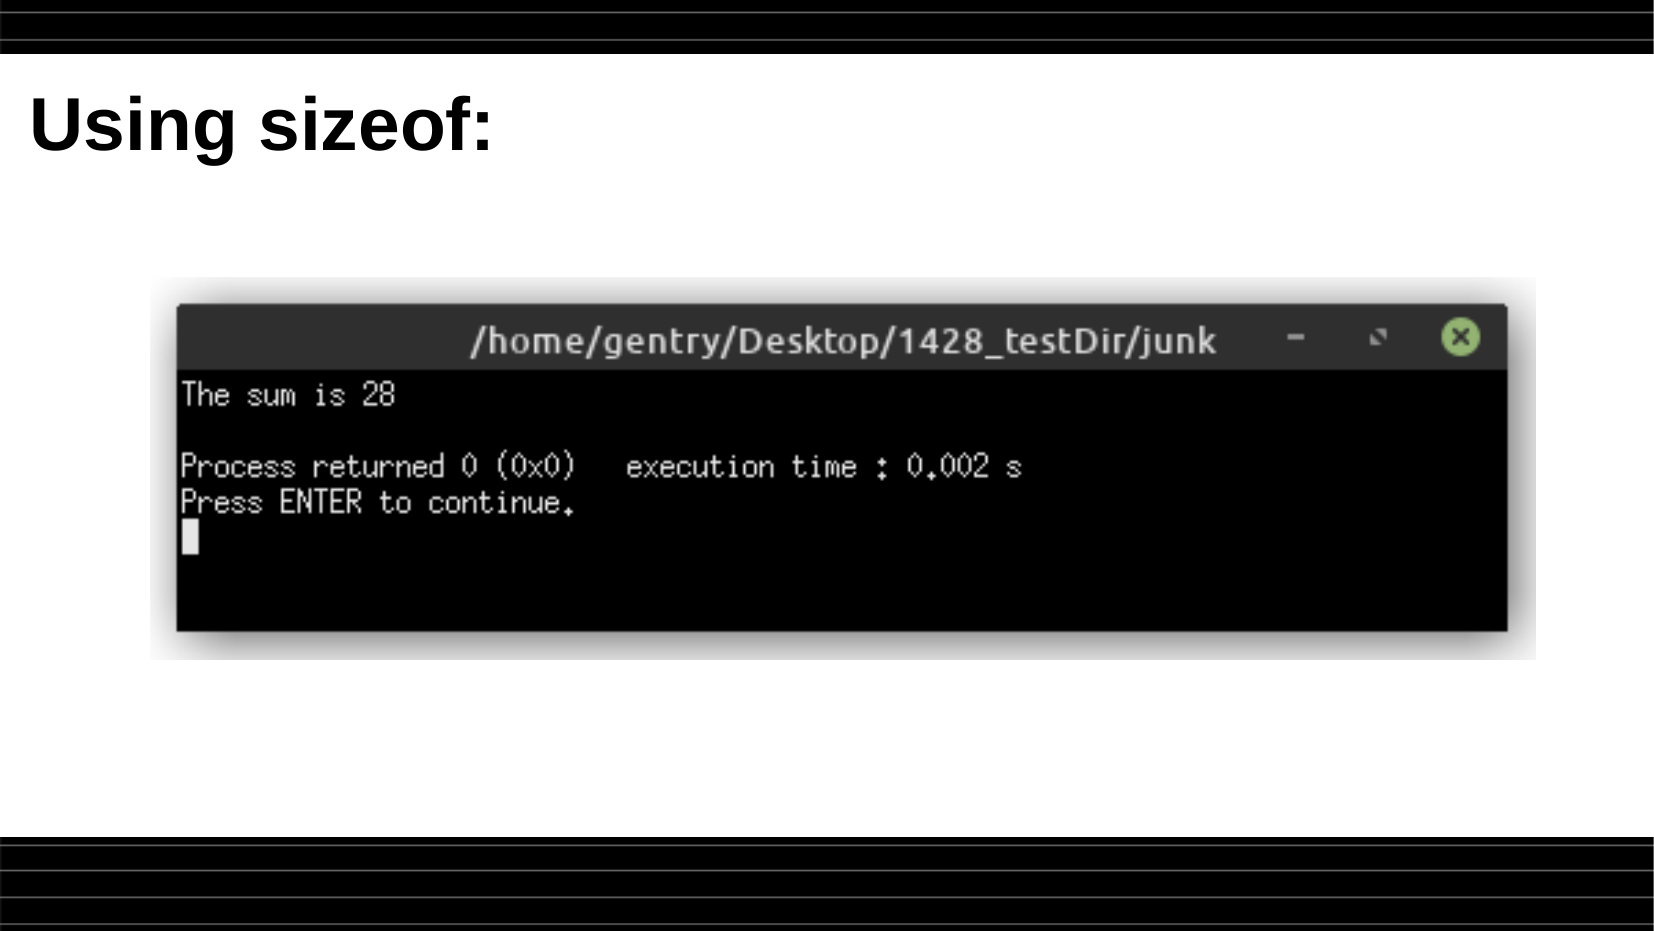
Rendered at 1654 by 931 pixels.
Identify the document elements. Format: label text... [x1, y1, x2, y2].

picture [150, 277, 1536, 661]
picture [0, 0, 1654, 54]
text_box Using sizeof: [15, 75, 1546, 174]
picture [0, 837, 1654, 931]
